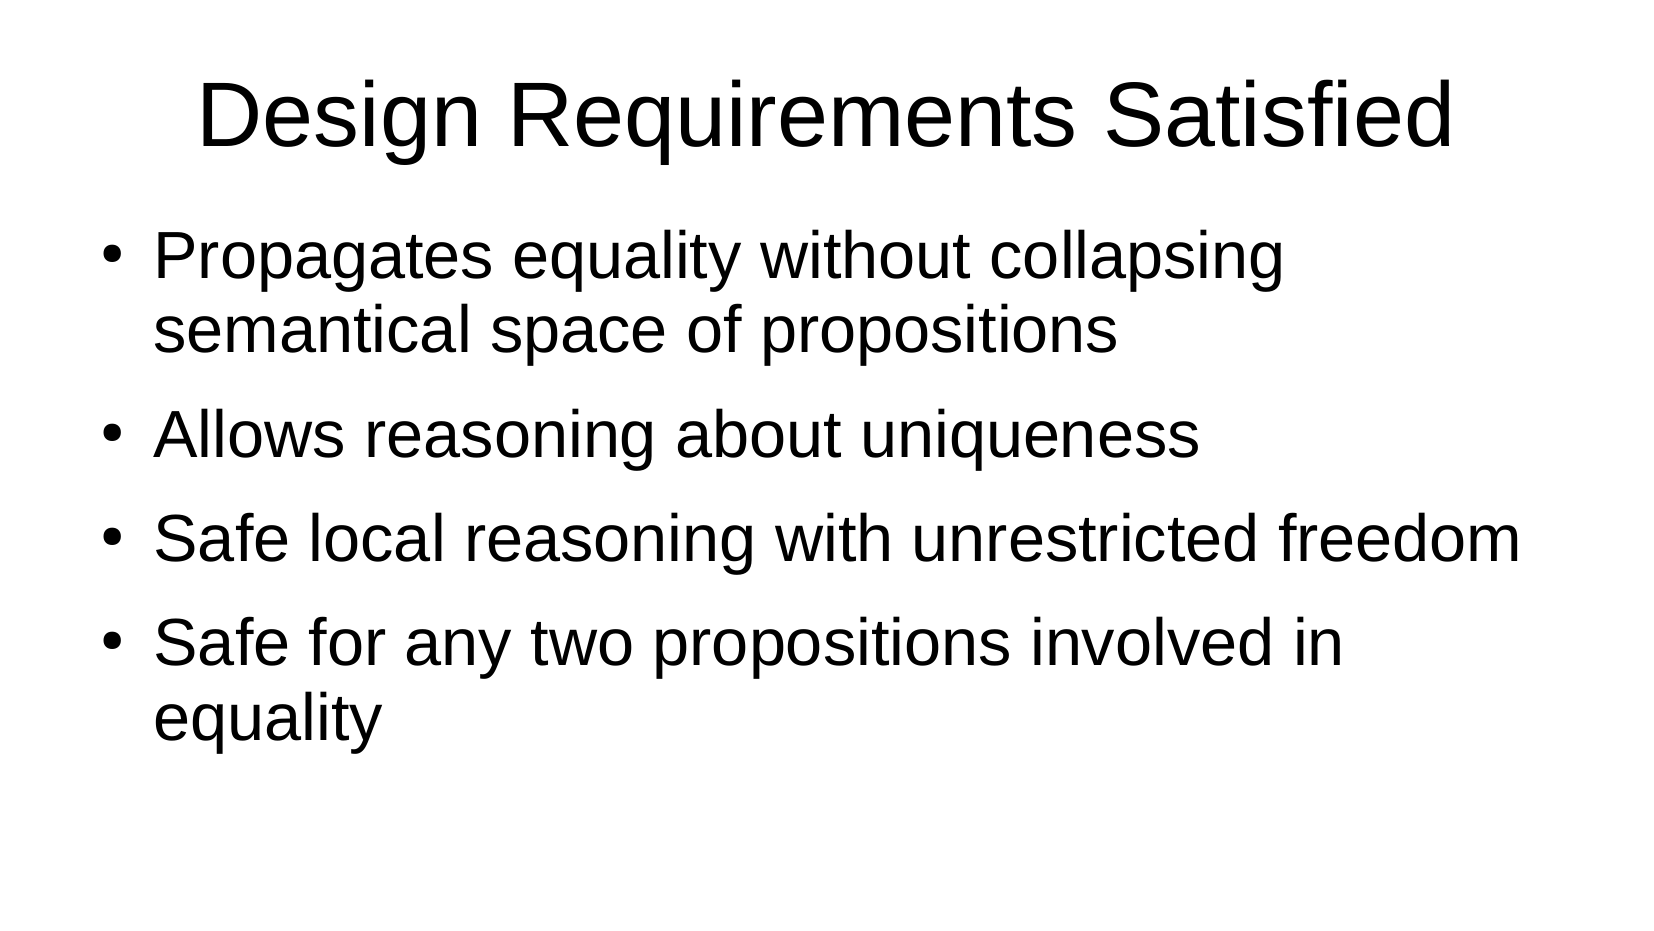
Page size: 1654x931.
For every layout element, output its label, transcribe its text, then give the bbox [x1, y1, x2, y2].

list Propagates equality without collapsing semantical space of propositions Allows reasoning about uniqueness Safe local reasoning with unrestricted freedom Safe for any two propositions involved in equality [82, 217, 1571, 758]
title Design Requirements Satisfied [82, 37, 1571, 193]
